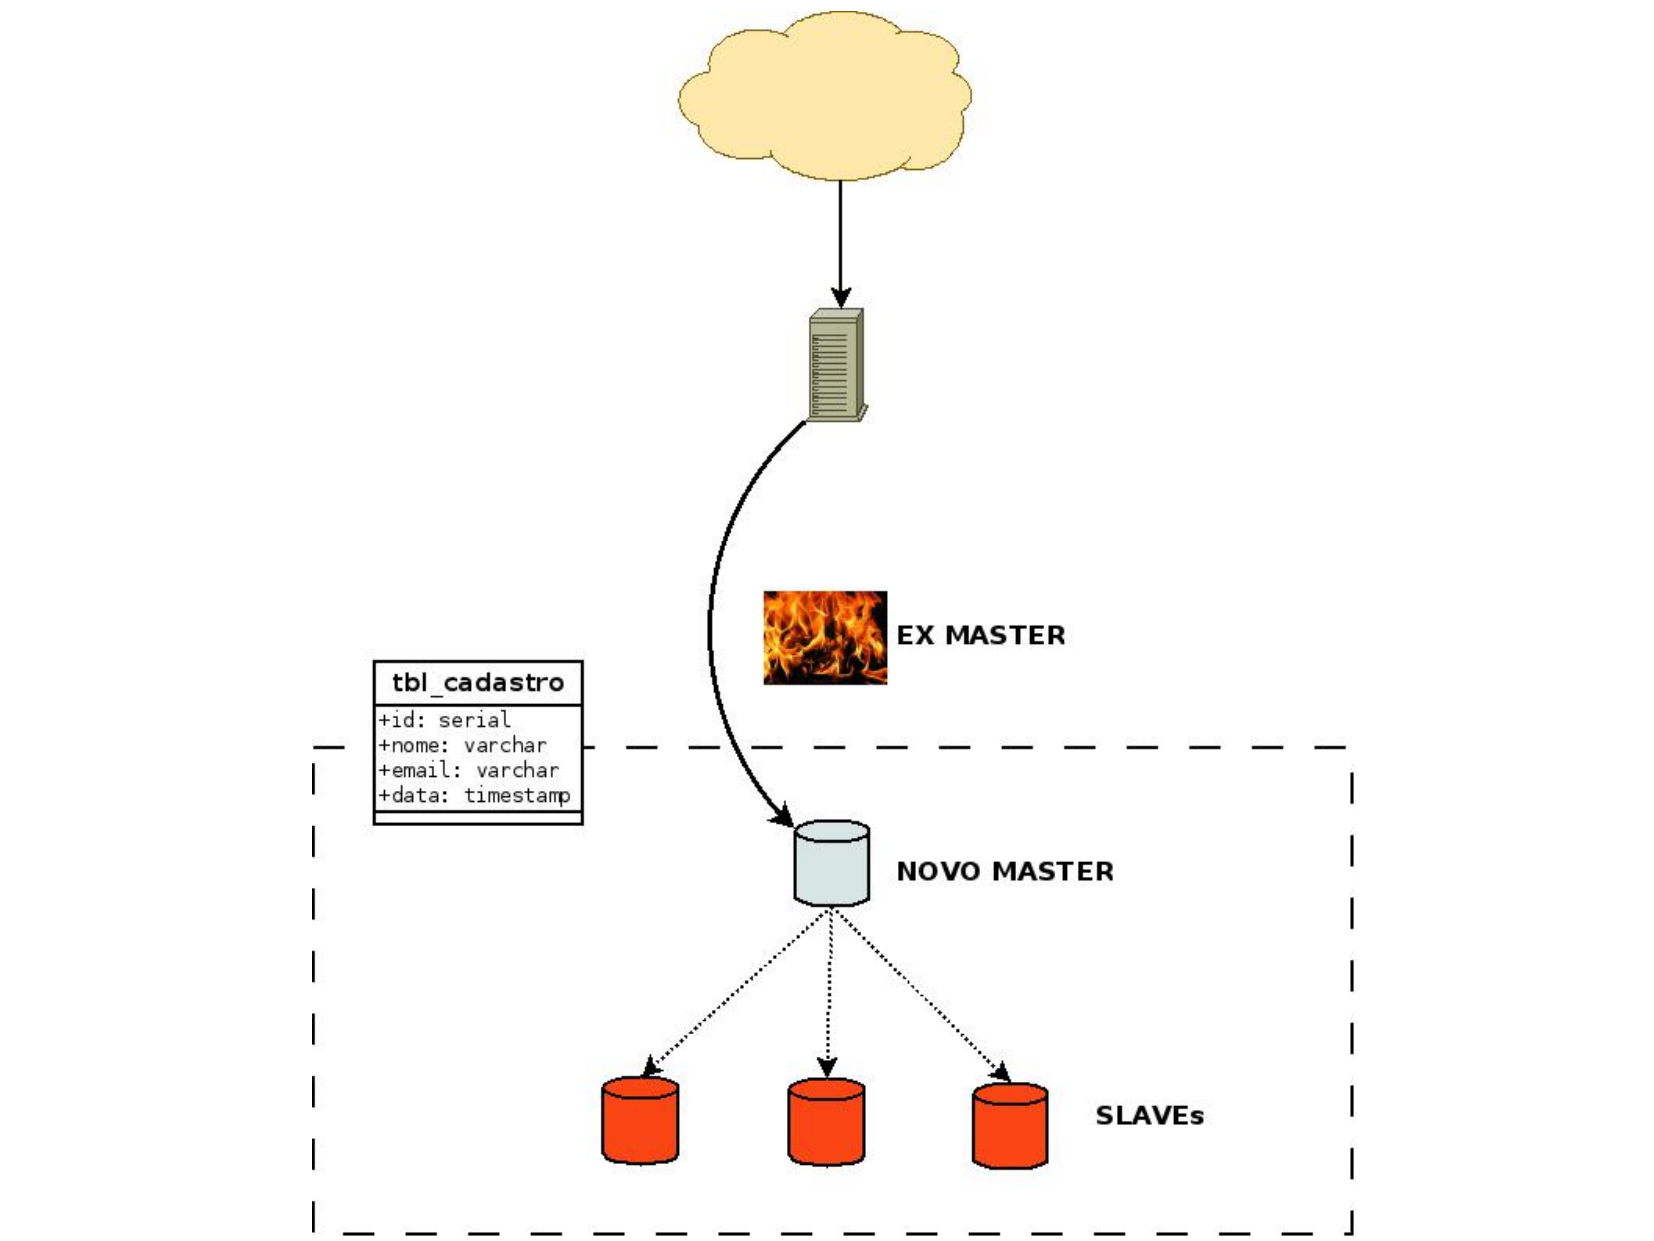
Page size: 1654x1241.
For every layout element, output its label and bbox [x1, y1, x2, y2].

picture [312, 11, 1357, 1239]
